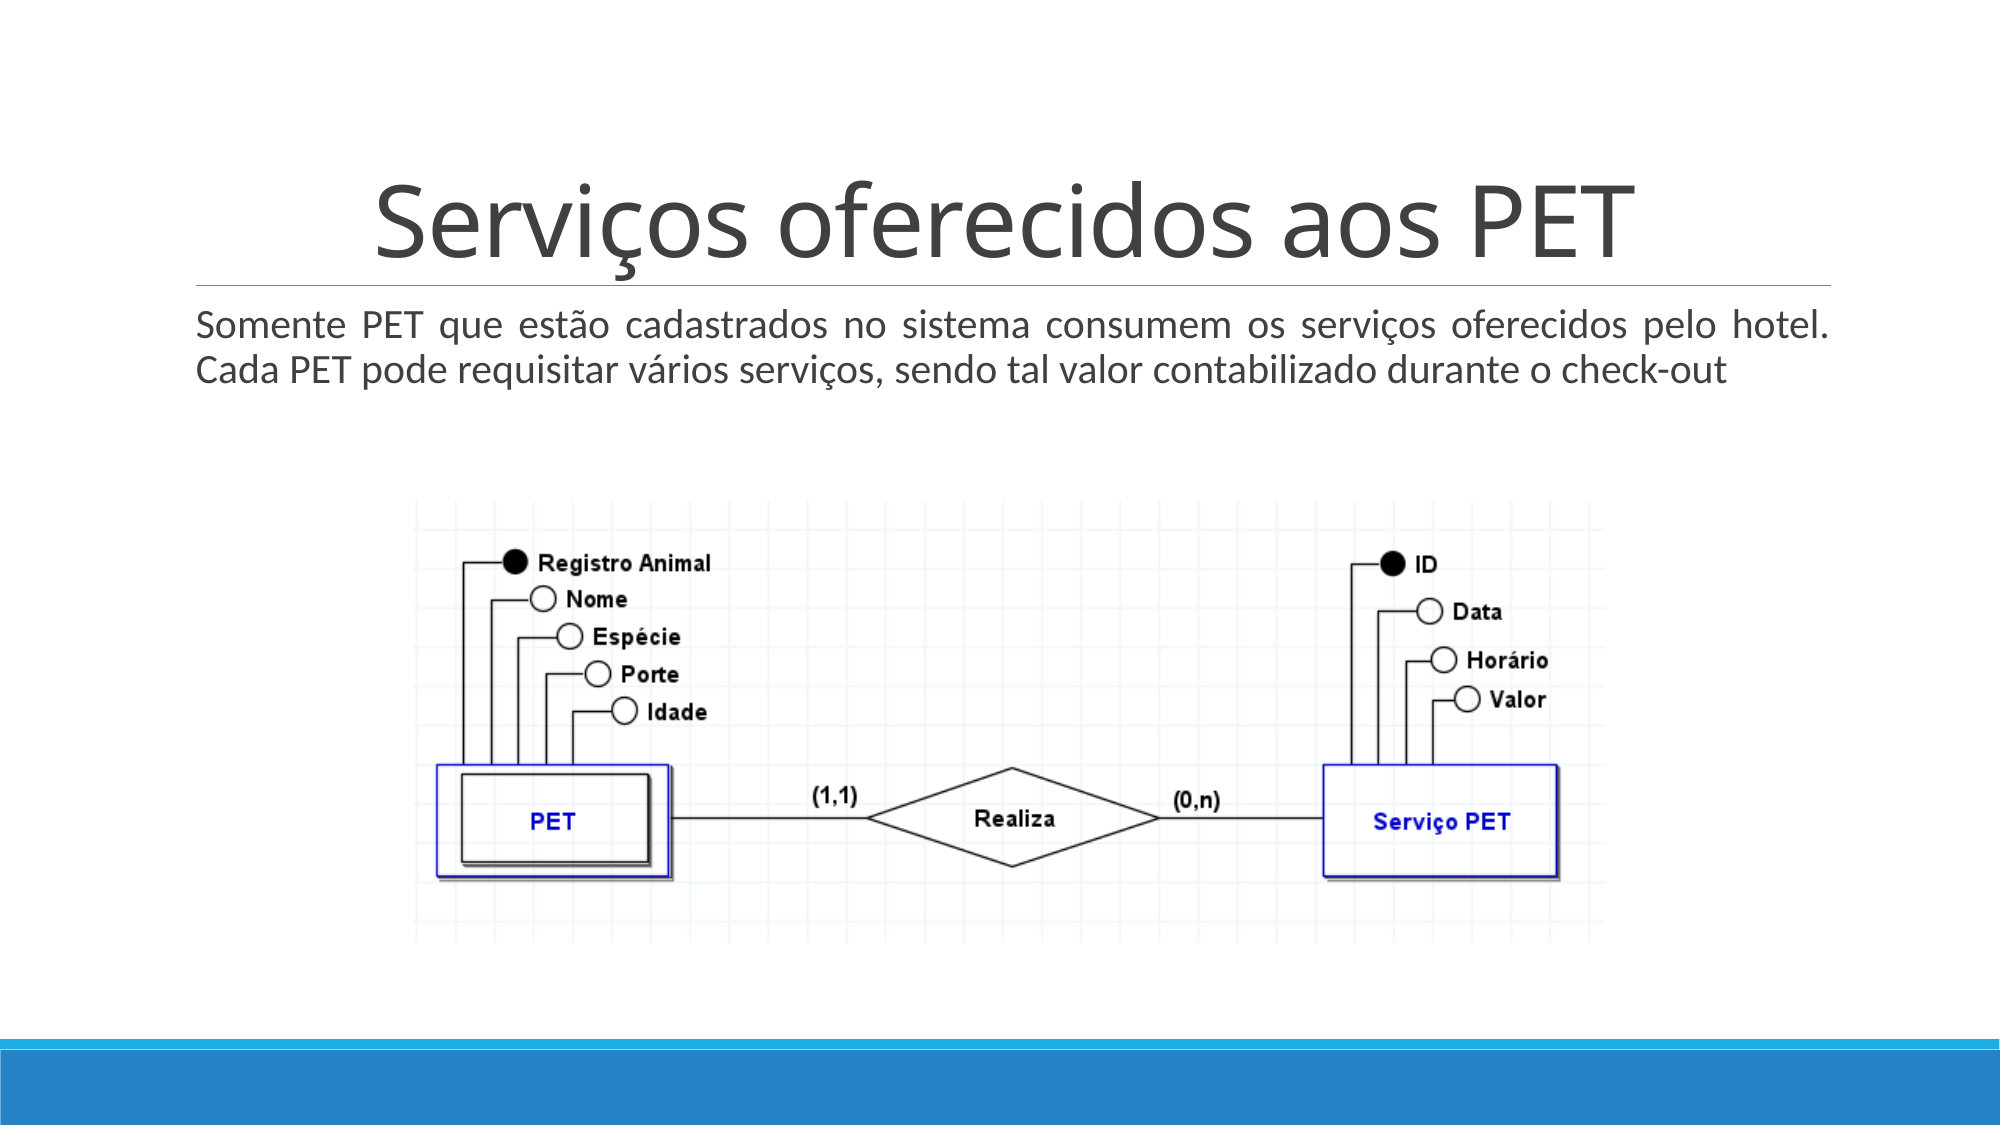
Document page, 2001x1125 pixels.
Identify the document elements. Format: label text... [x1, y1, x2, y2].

picture [413, 501, 1606, 943]
title Serviços oferecidos aos PET [180, 47, 1830, 285]
list Somente PET que estão cadastrados no sistema consumem os serviços oferecidos pelo hotel. Cada PET pode requisitar vários serviços, sendo tal valor contabilizado durante o check-out [180, 295, 1831, 956]
